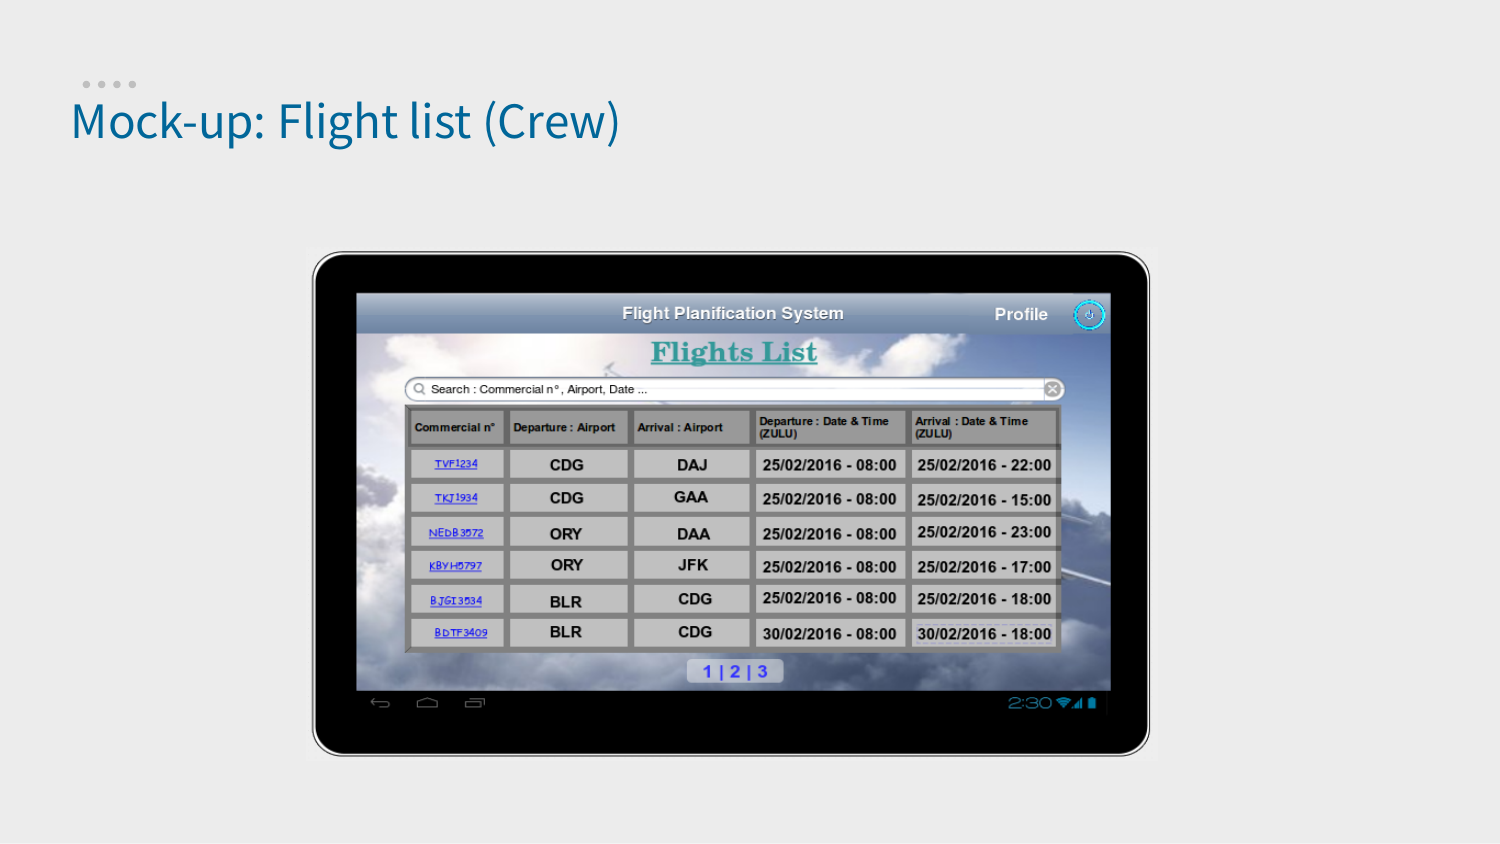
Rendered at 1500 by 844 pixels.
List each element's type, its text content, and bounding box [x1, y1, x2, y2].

title Mock-up: Flight list (Crew) [70, 48, 1421, 189]
picture [306, 247, 1158, 762]
